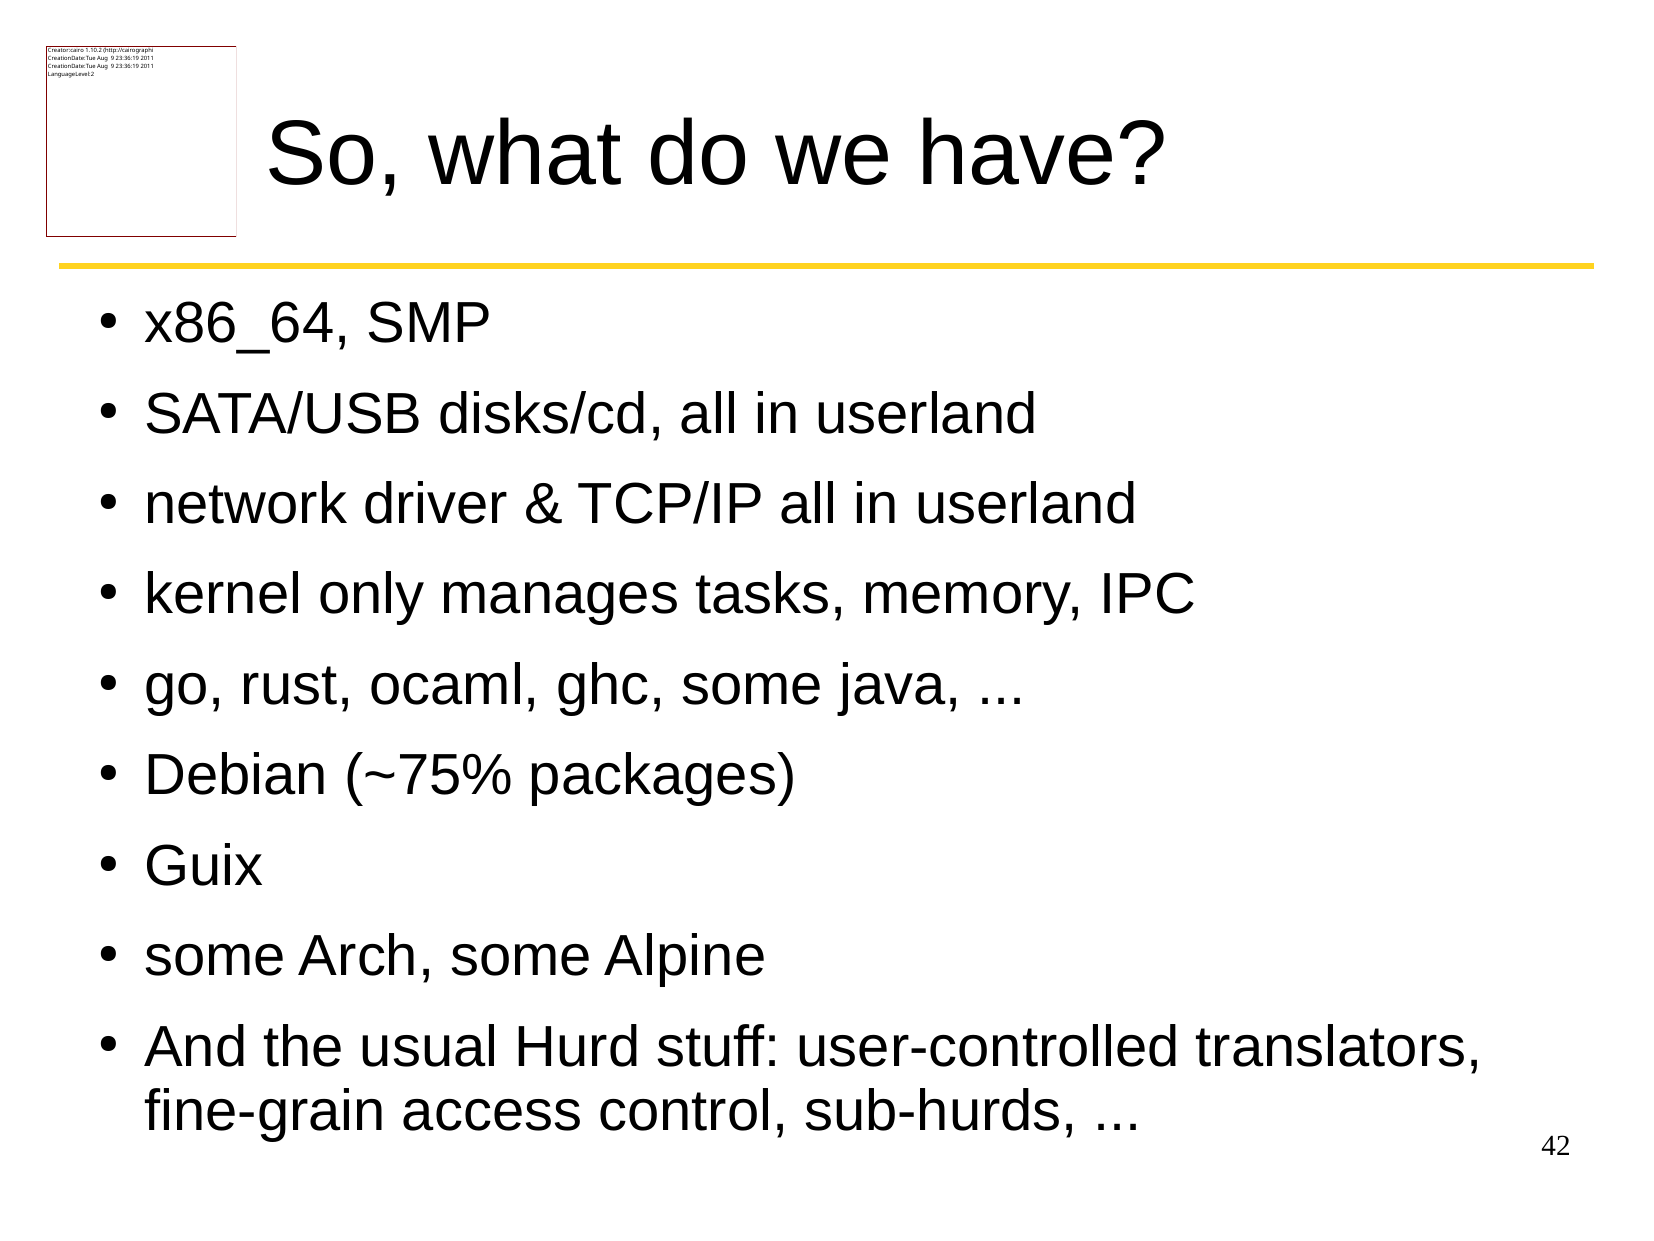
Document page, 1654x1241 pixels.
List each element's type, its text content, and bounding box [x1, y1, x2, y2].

list x86_64, SMP SATA/USB disks/cd, all in userland network driver & TCP/IP all in userland kernel only manages tasks, memory, IPC go, rust, ocaml, ghc, some java, ... Debian (~75% packages) Guix some Arch, some Alpine And the usual Hurd stuff: user-controlled translators, fine-grain access control, sub-hurds, ... [82, 290, 1571, 1152]
title So, what do we have? [265, 49, 1571, 257]
